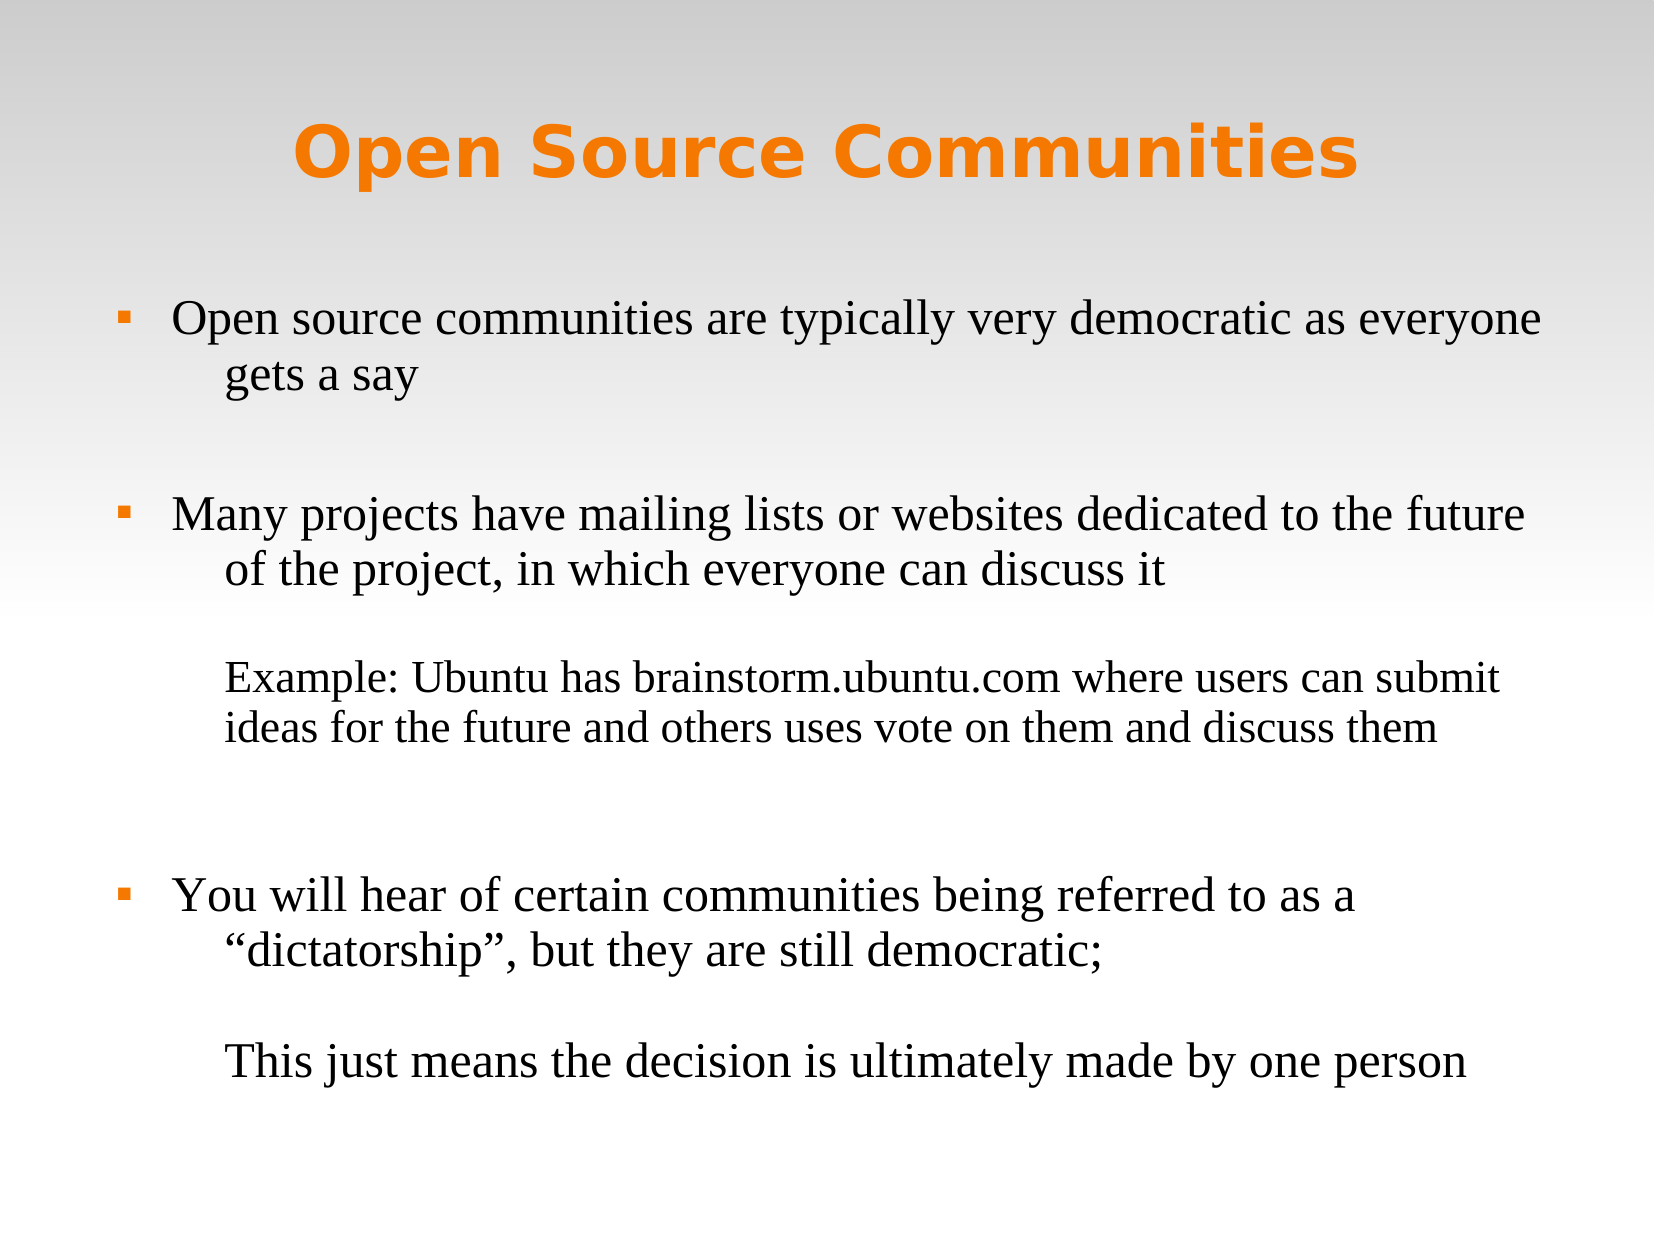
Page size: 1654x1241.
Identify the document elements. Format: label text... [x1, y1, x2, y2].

title Open Source Communities [82, 49, 1571, 257]
list Open source communities are typically very democratic as everyone gets a say Many projects have mailing lists or websites dedicated to the future of the project, in which everyone can discuss it Example: Ubuntu has brainstorm.ubuntu.com where users can submit ideas for the future and others uses vote on them and discuss them You will hear of certain communities being referred to as a “dictatorship”, but they are still democratic; This just means the decision is ultimately made by one person [82, 290, 1571, 1156]
